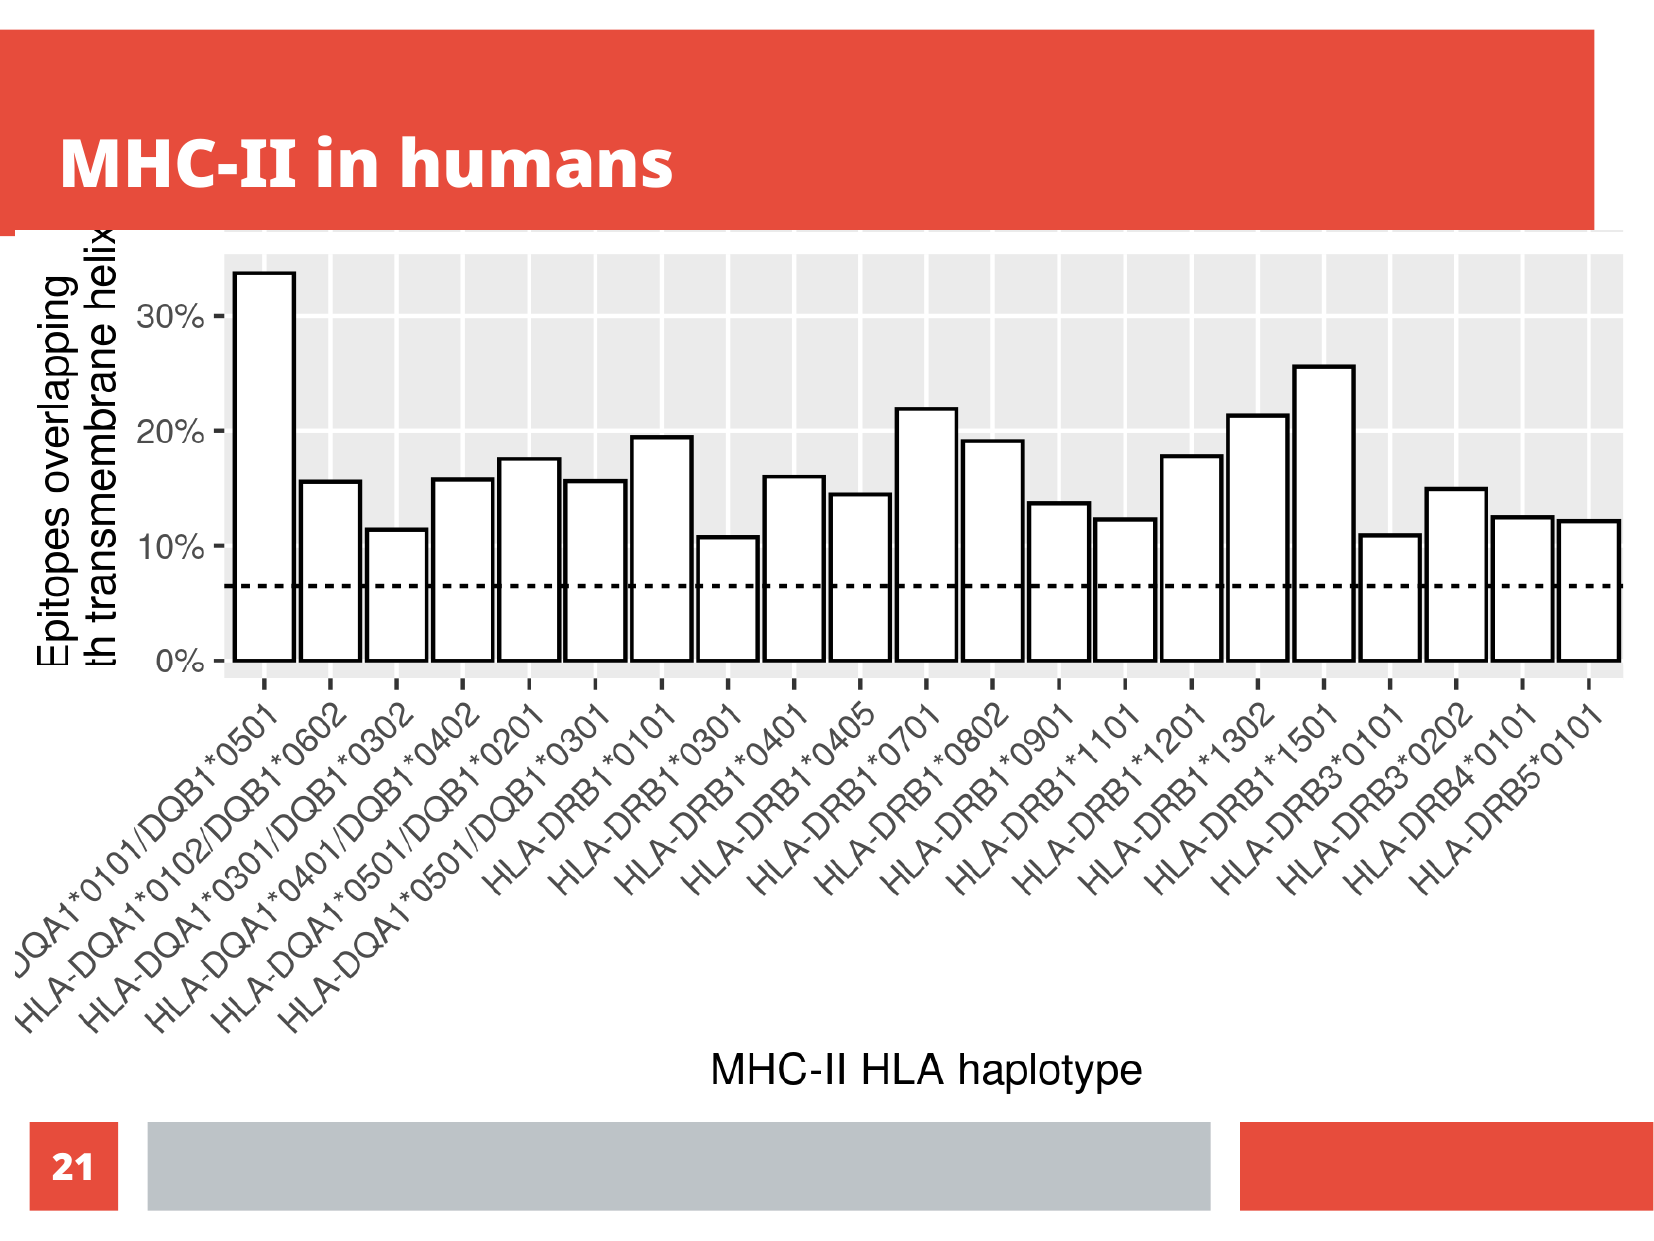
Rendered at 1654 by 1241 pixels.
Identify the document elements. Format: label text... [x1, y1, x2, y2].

picture [15, 230, 1624, 1101]
title MHC-II in humans [59, 59, 1595, 207]
